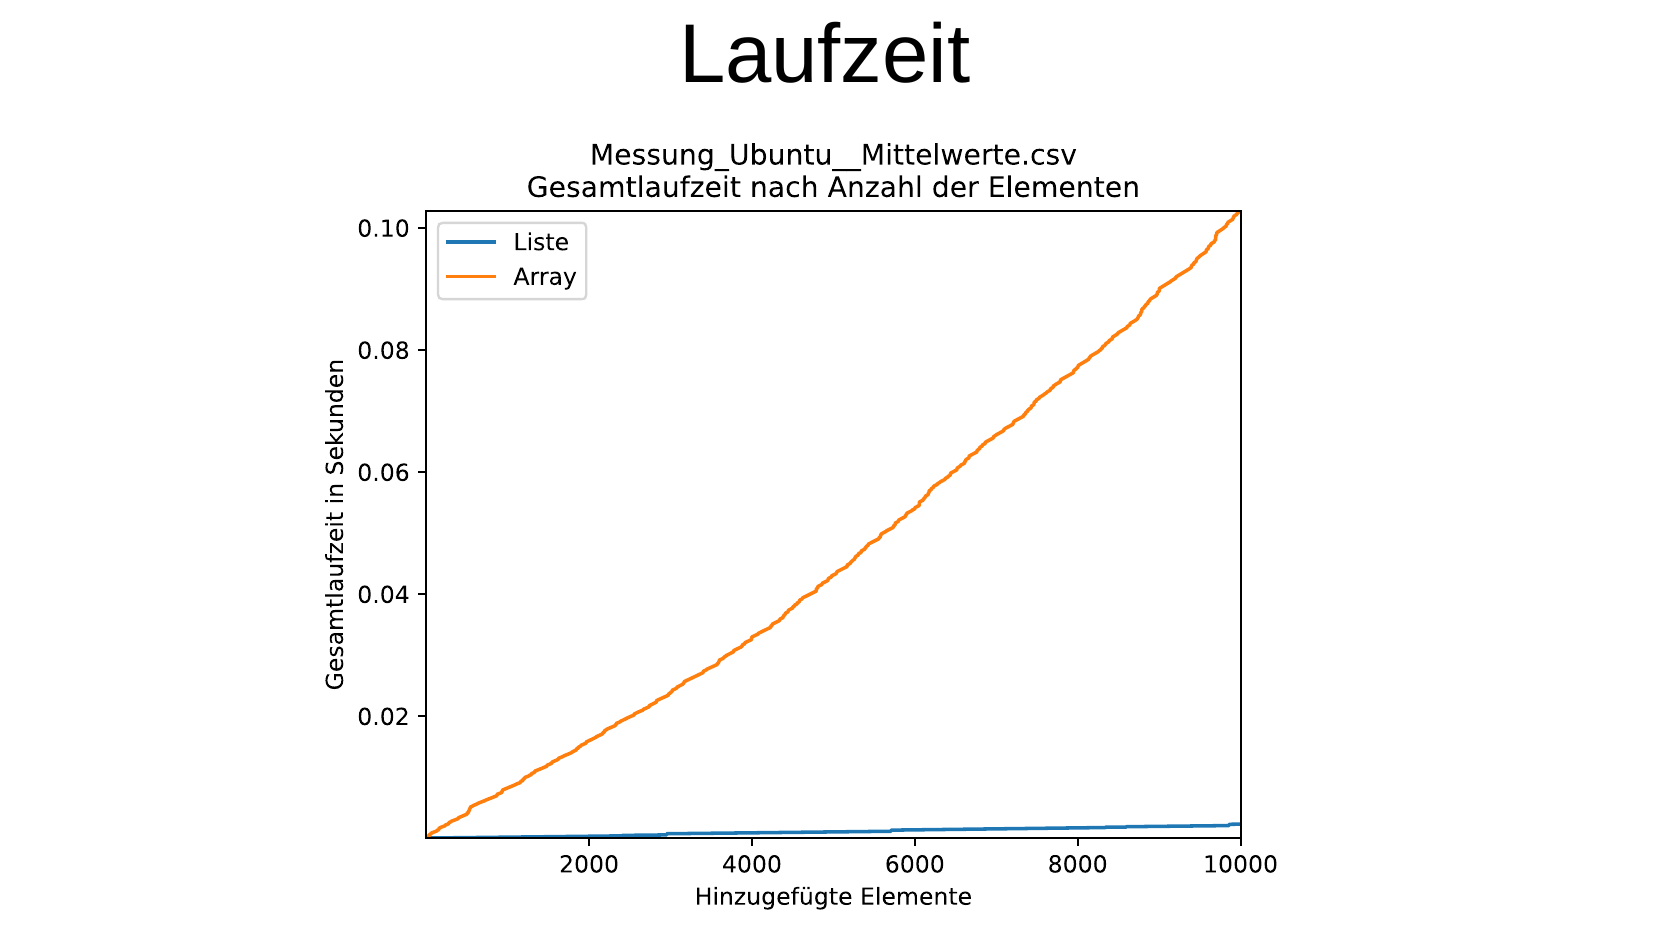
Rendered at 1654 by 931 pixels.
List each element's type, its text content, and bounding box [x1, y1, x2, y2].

picture [262, 112, 1351, 929]
title Laufzeit [37, 0, 1613, 147]
